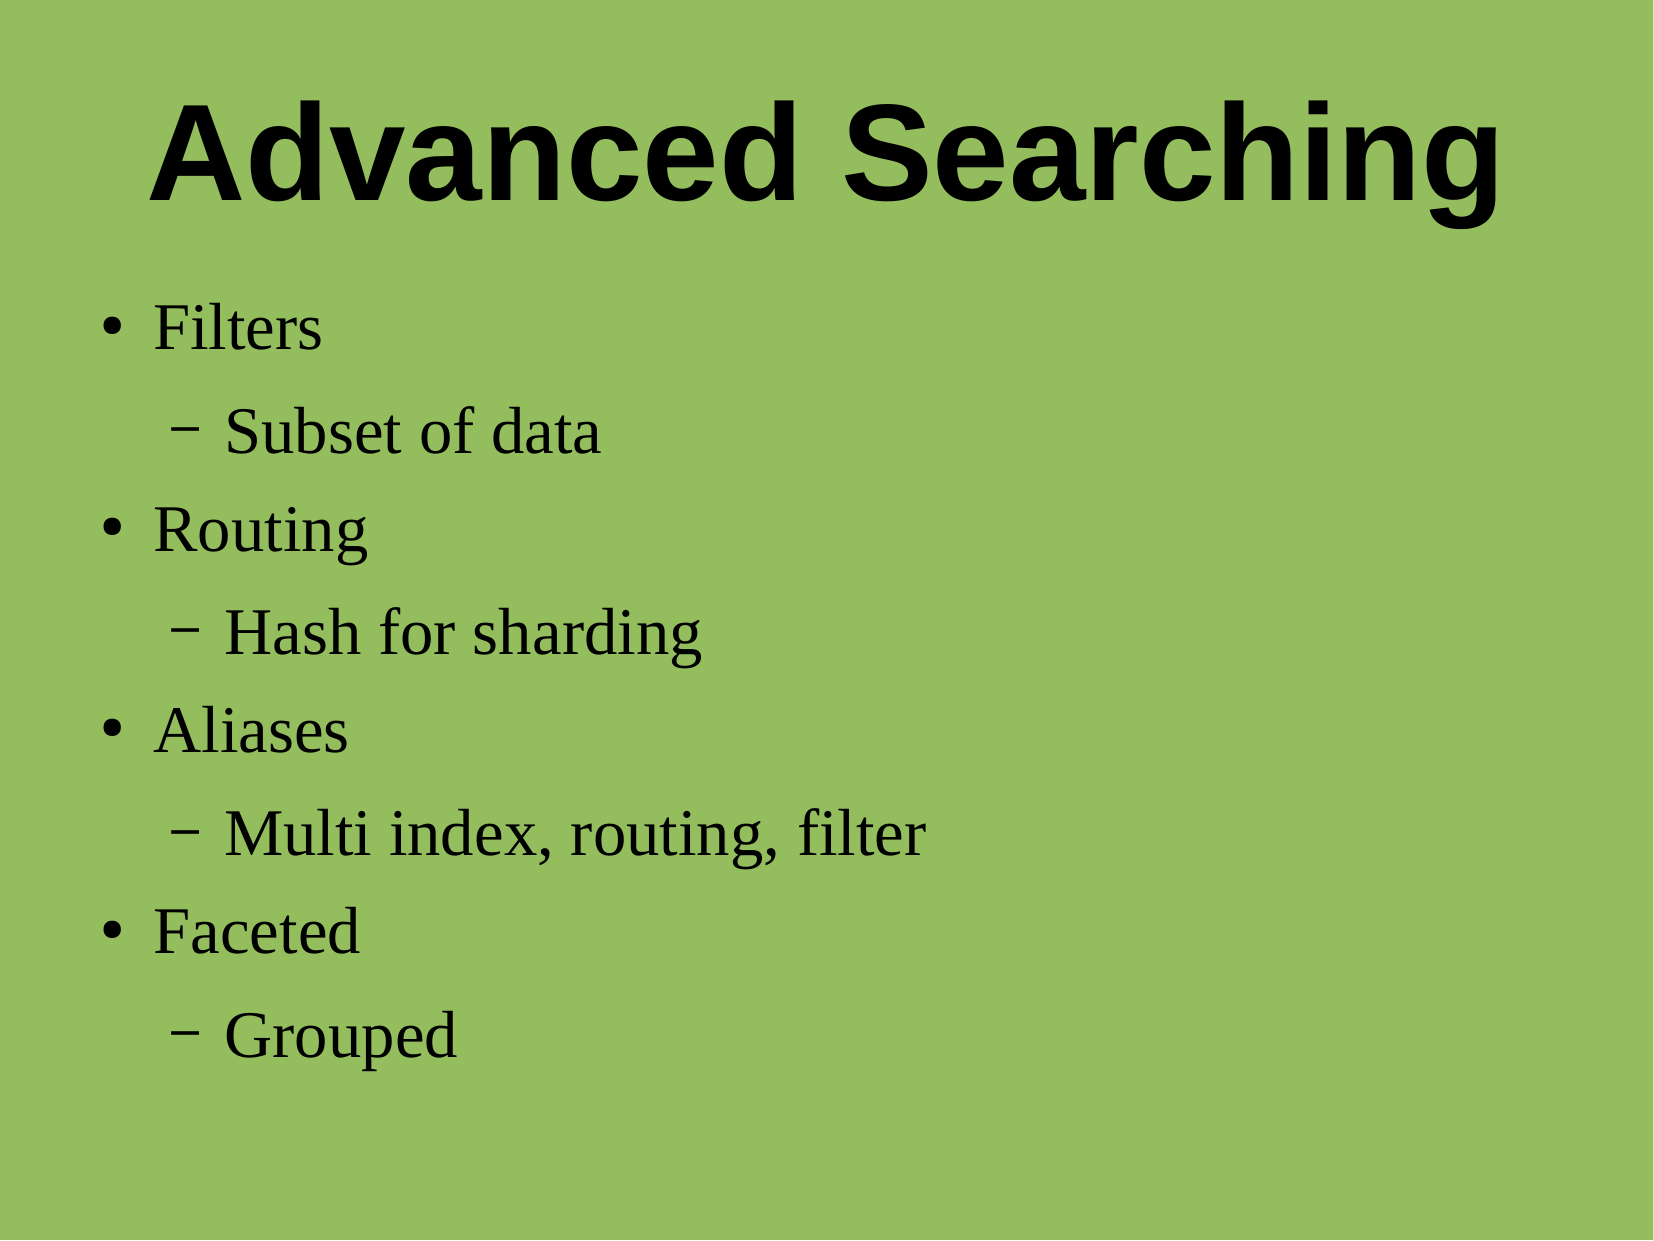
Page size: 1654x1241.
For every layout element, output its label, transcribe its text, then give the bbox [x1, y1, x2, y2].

list Filters Subset of data Routing Hash for sharding Aliases Multi index, routing, filter Faceted Grouped [82, 290, 1571, 1109]
title Advanced Searching [82, 49, 1571, 257]
